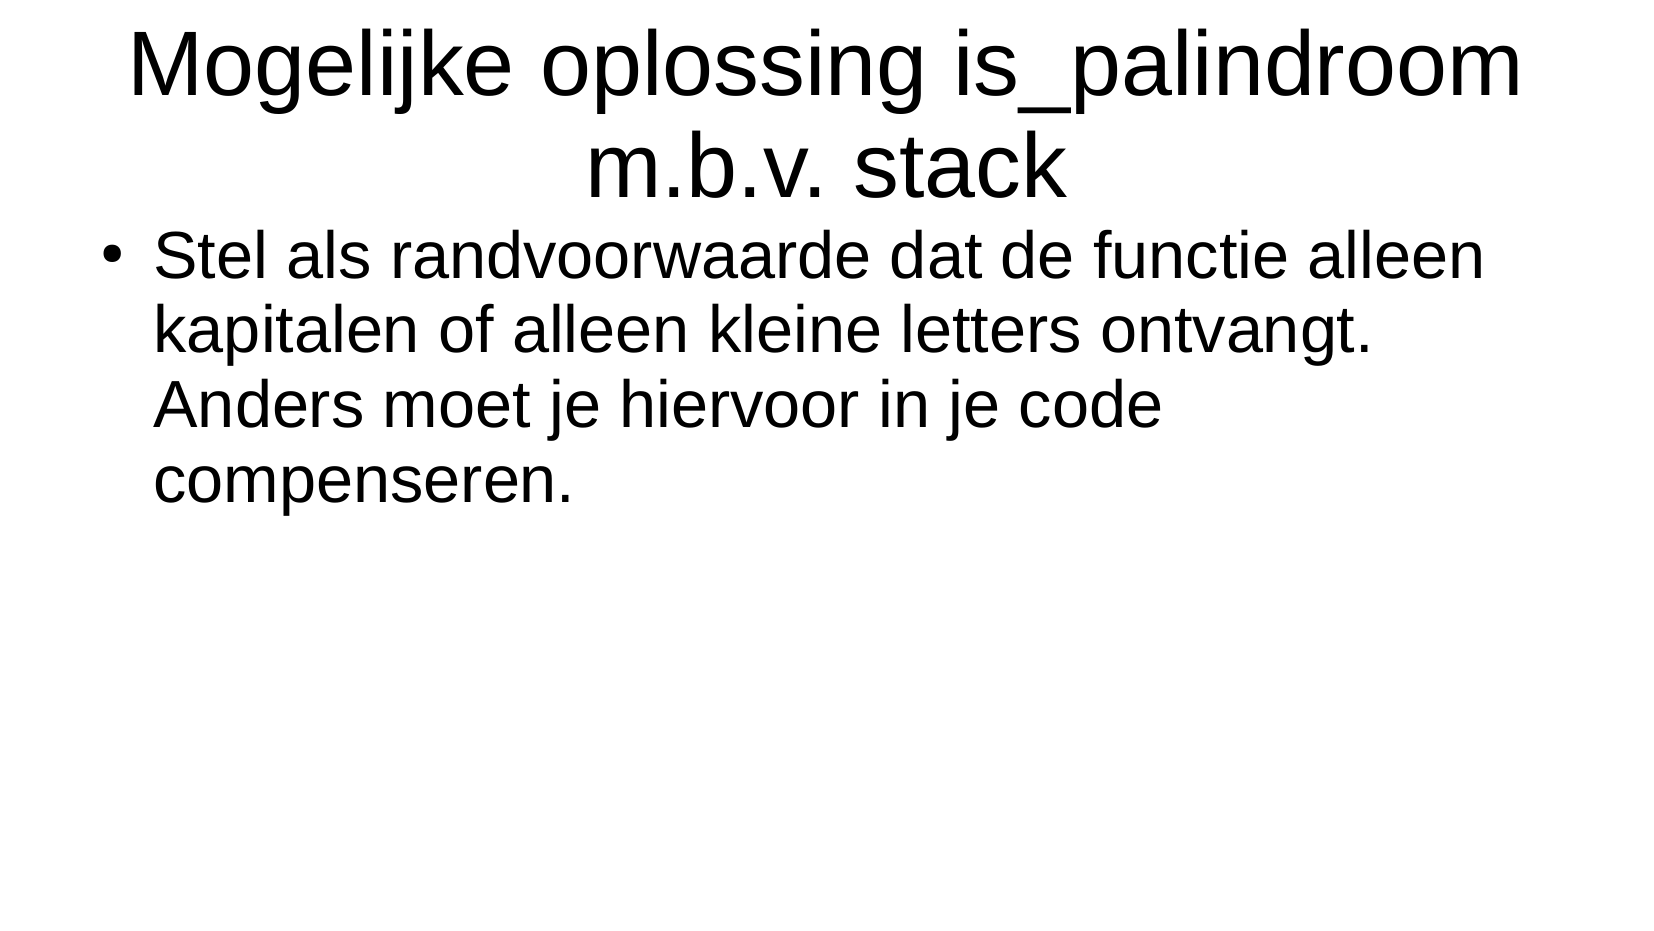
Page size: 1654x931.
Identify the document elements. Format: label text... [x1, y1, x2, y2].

list Stel als randvoorwaarde dat de functie alleen kapitalen of alleen kleine letters ontvangt. Anders moet je hiervoor in je code compenseren. [82, 217, 1571, 758]
title Mogelijke oplossing is_palindroom m.b.v. stack [82, 12, 1571, 217]
